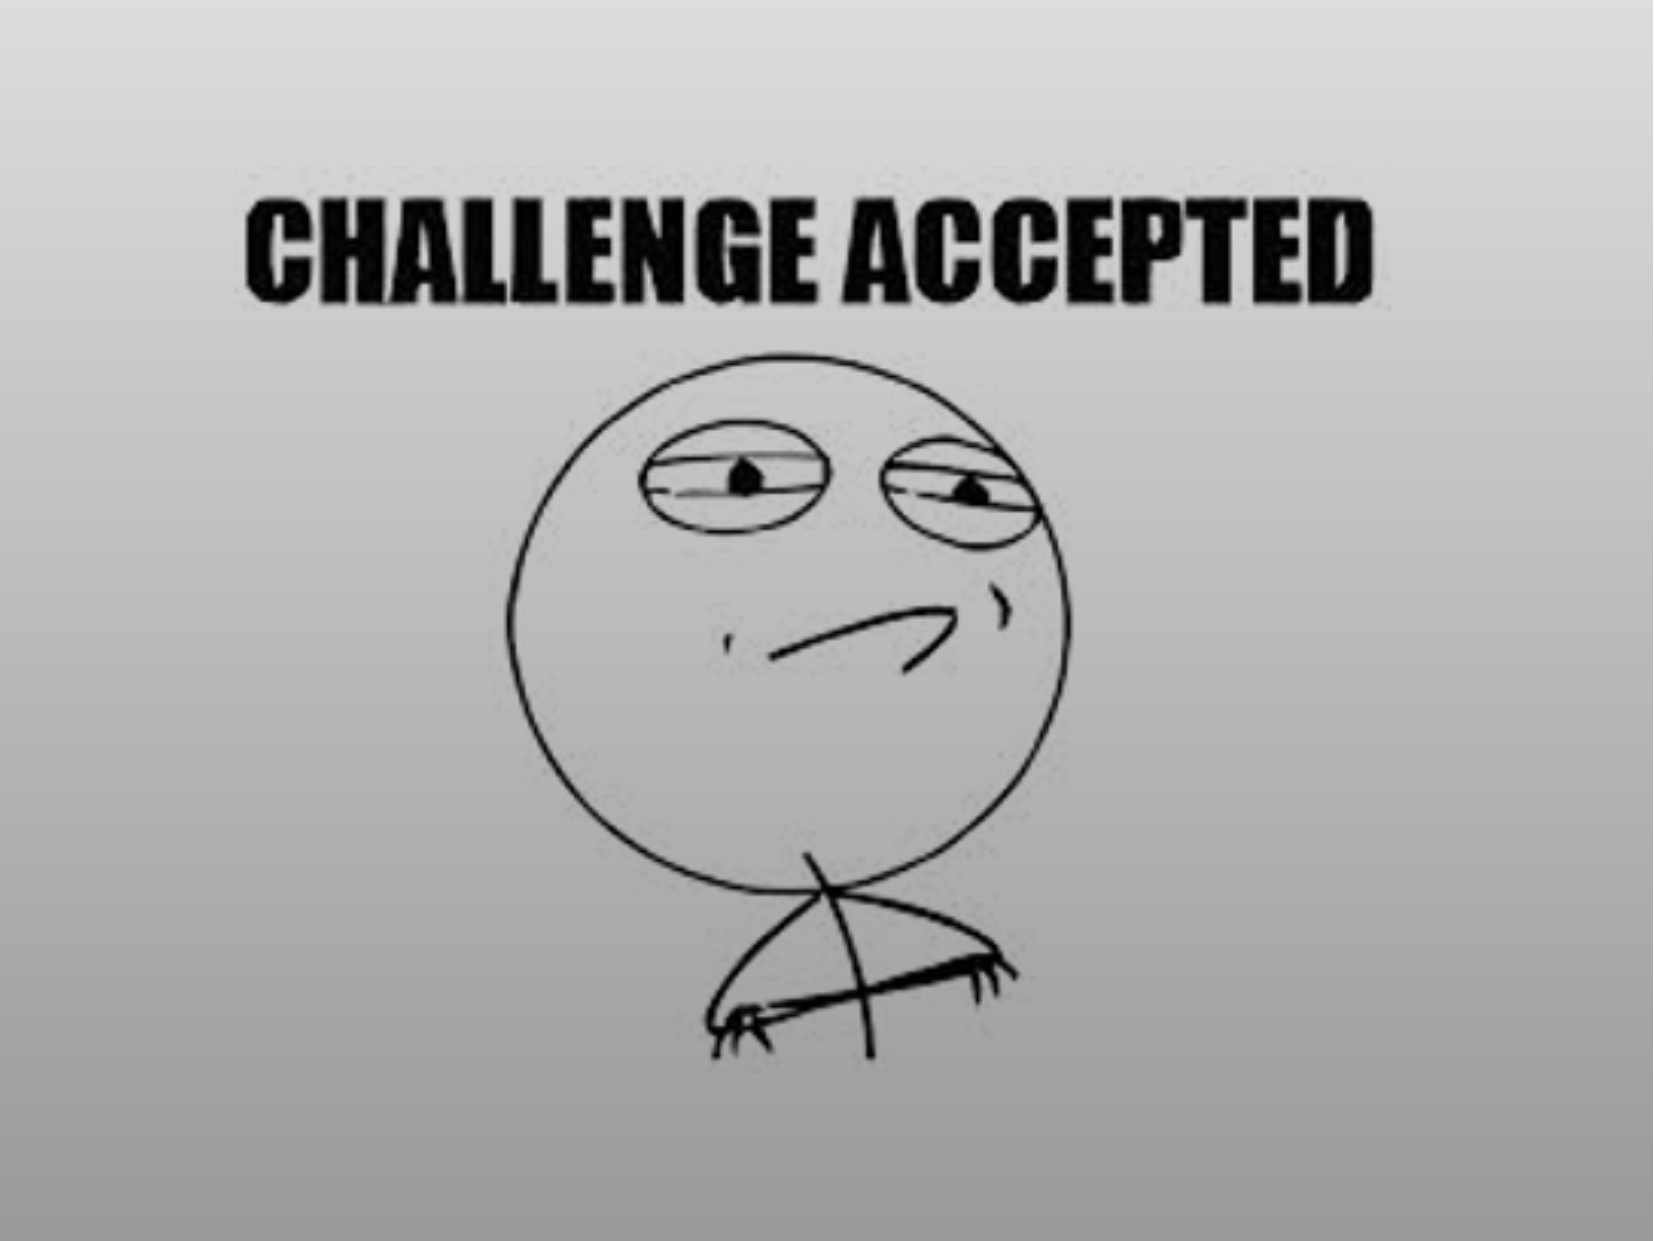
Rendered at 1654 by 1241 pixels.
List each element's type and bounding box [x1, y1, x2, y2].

picture [234, 166, 1391, 1073]
